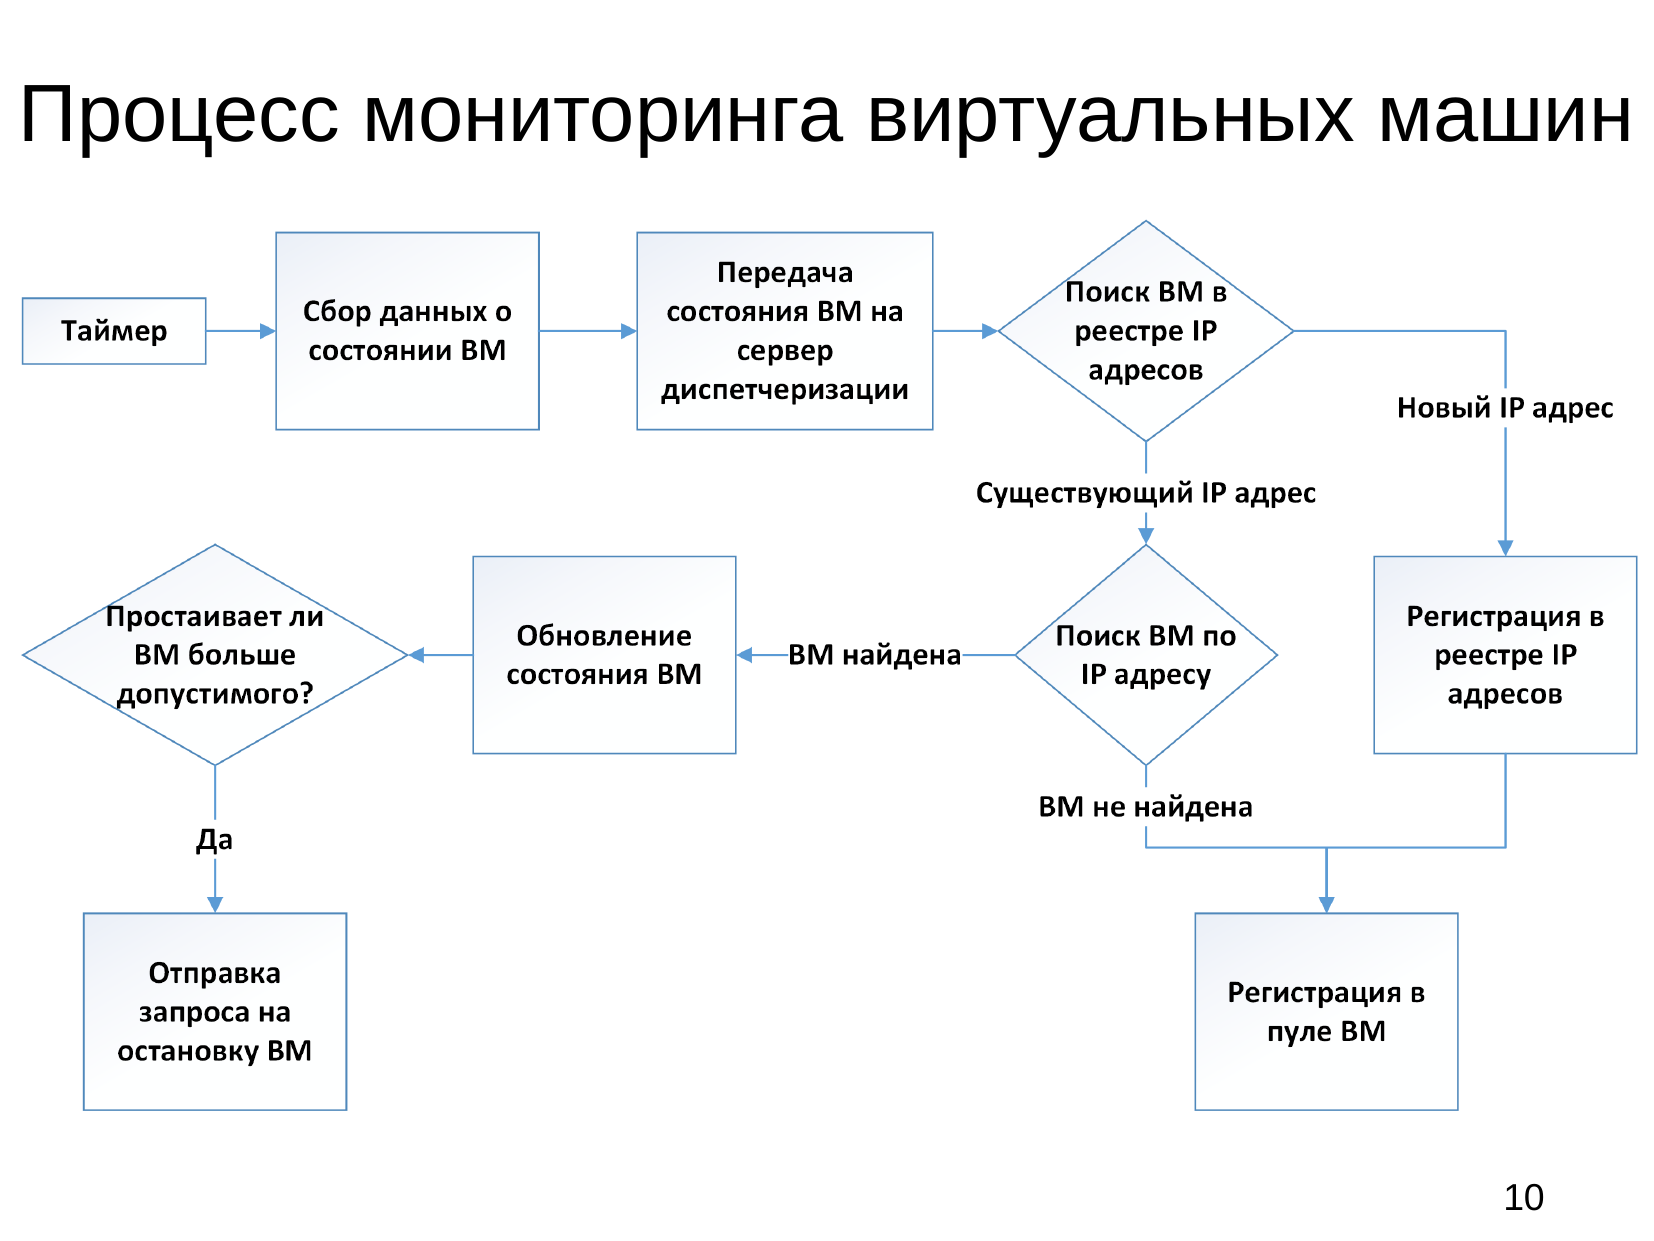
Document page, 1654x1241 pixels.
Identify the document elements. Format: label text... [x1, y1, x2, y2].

picture [20, 219, 1638, 1111]
text_box <номер> [1497, 1169, 1654, 1241]
title Процесс мониторинга виртуальных машин [0, 0, 1654, 227]
